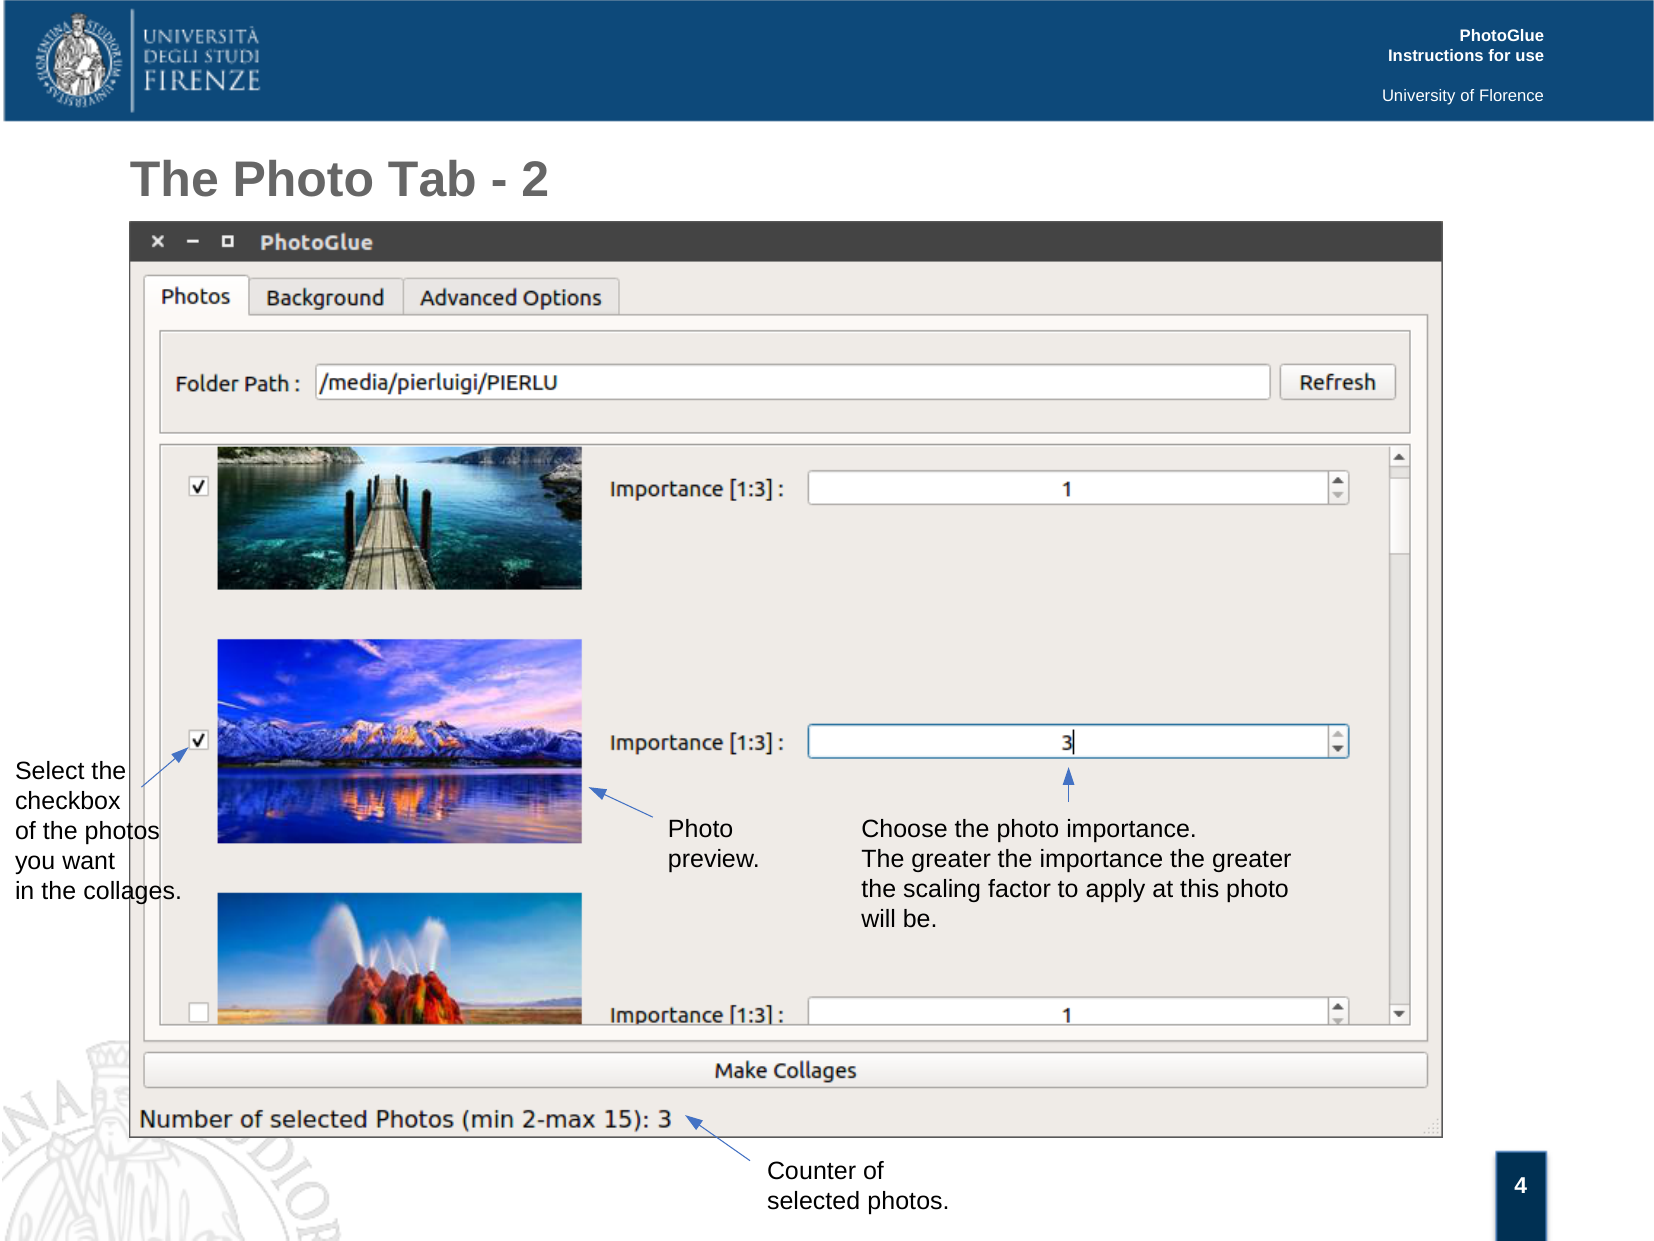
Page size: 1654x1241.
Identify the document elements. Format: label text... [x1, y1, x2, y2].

text_box The Photo Tab - 2 [129, 101, 993, 221]
text_box 4 [1505, 1160, 1536, 1208]
picture [2, 0, 1654, 1241]
text_box Photo preview. [652, 804, 795, 881]
text_box Counter of selected photos. [752, 1147, 1008, 1241]
text_box Select the checkbox of the photos you want in the collages. [0, 747, 224, 960]
text_box Choose the photo importance. The greater the importance the greater the scaling factor to apply at this photo will be. [846, 804, 1318, 987]
text_box PhotoGlue Instructions for use University of Florence [685, 24, 1548, 102]
